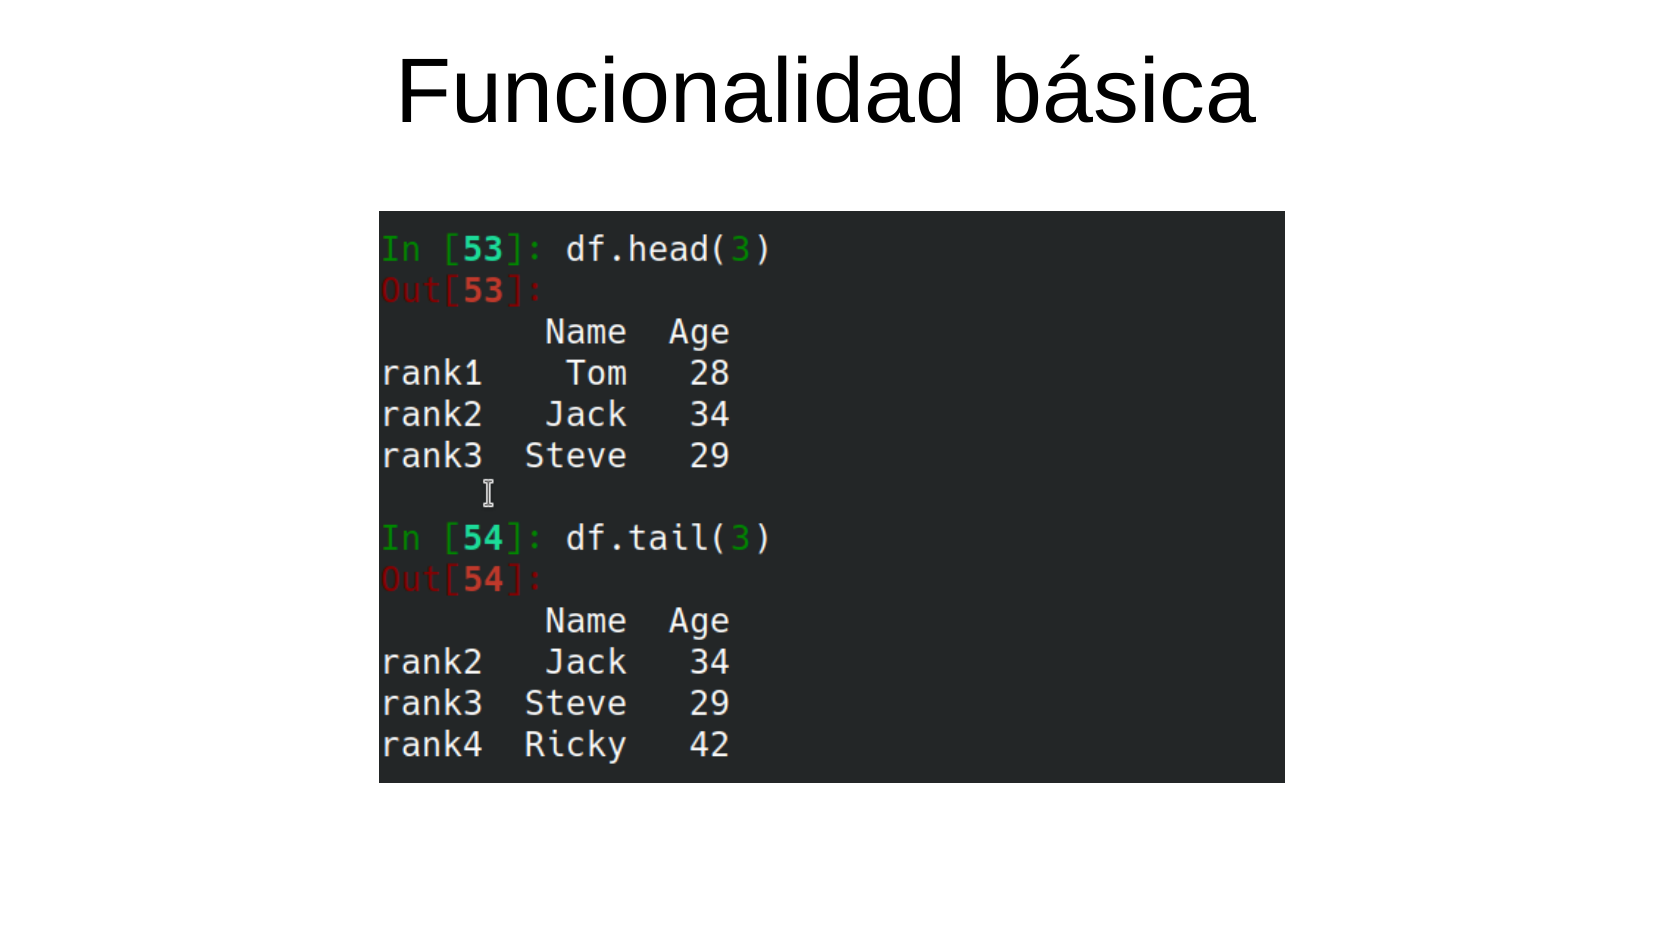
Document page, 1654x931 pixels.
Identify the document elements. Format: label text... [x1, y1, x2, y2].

picture [379, 211, 1285, 783]
title Funcionalidad básica [82, 13, 1571, 169]
